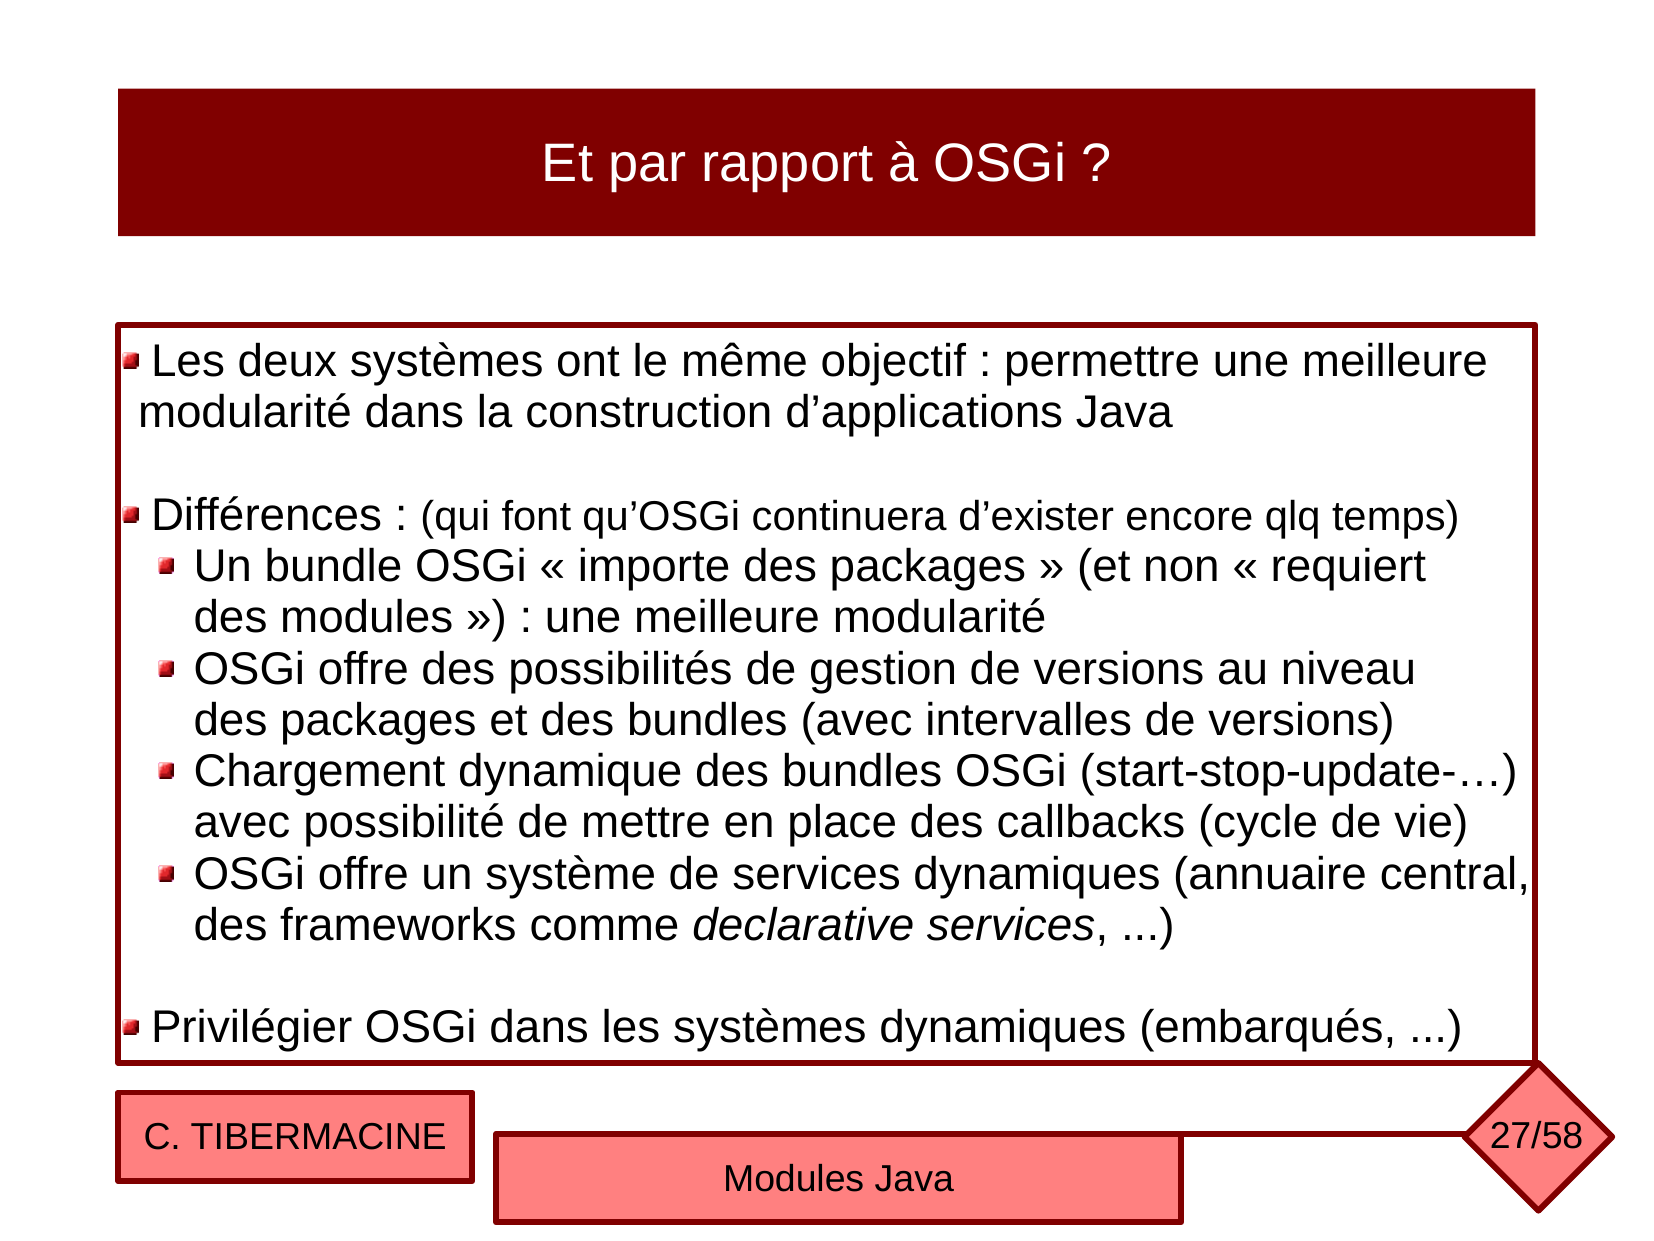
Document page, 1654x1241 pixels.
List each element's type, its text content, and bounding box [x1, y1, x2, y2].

text_box [1491, 1164, 1586, 1211]
picture [158, 762, 174, 779]
text_box Les deux systèmes ont le même objectif : permettre une meilleure modularité dans la construction d’applications Java Différences : (qui font qu’OSGi continuera d’exister encore qlq temps) Un bundle OSGi « importe des packages » (et non « requiert des modules ») : une meilleure modularité OSGi offre des possibilités de gestion de versions au niveau des packages et des bundles (avec intervalles de versions) Chargement dynamique des bundles OSGi (start-stop-update-…) avec possibilité de mettre en place des callbacks (cycle de vie) OSGi offre un système de services dynamiques (annuaire central, des frameworks comme declarative services, ...) Privilégier OSGi dans les systèmes dynamiques (embarqués, ...) [118, 324, 1536, 1063]
picture [122, 352, 139, 369]
picture [158, 660, 174, 677]
text_box Modules Java [496, 1133, 1182, 1223]
picture [122, 1019, 139, 1035]
picture [158, 557, 174, 574]
text_box C. TIBERMACINE [118, 1092, 473, 1182]
text_box [1464, 1126, 1475, 1148]
picture [122, 506, 139, 523]
picture [158, 865, 174, 882]
text_box <numéro>/58 [1475, 1107, 1654, 1164]
text_box [1494, 1062, 1583, 1107]
text_box Et par rapport à OSGi ? [118, 88, 1536, 237]
